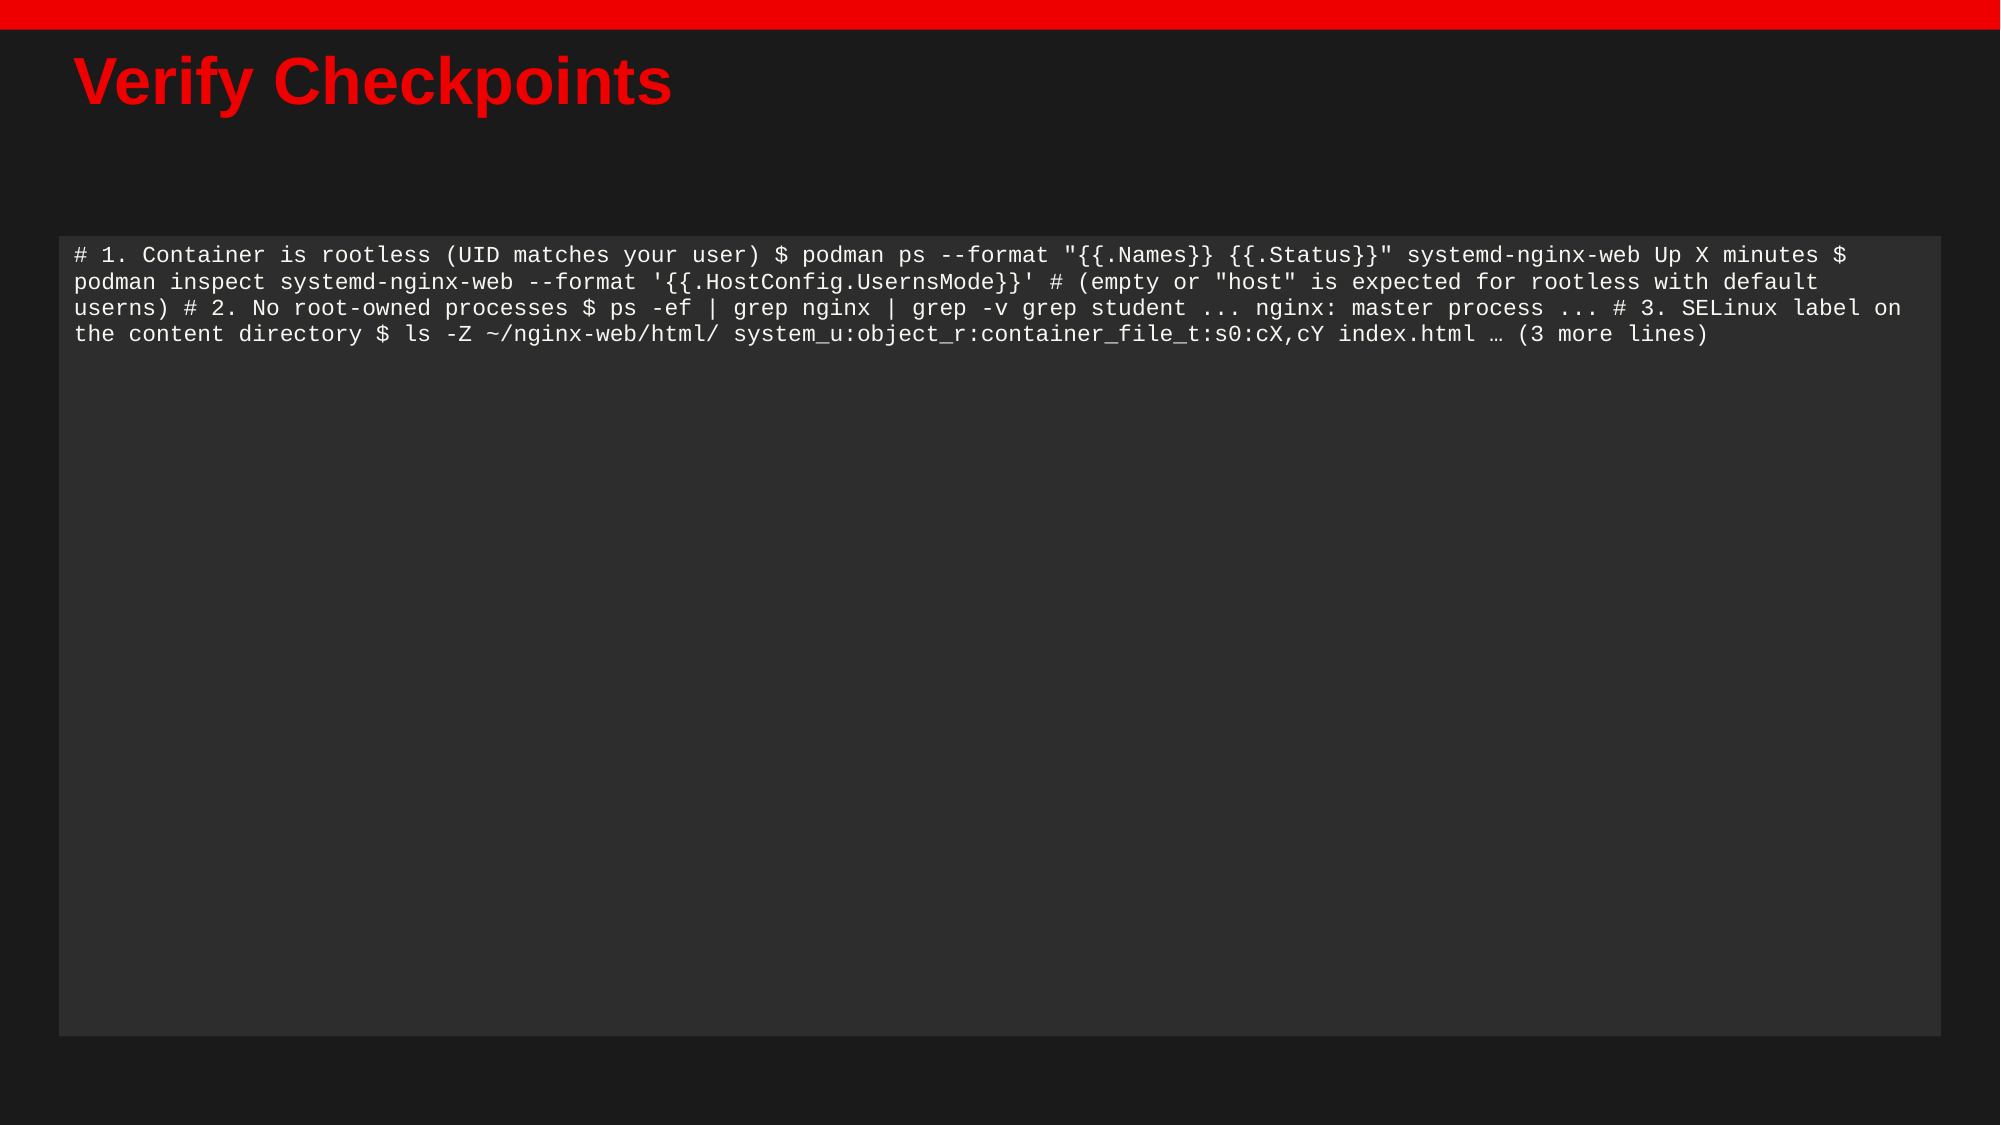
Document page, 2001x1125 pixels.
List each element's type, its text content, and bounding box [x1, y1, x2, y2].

text_box # 1. Container is rootless (UID matches your user) $ podman ps --format "{{.Names}} {{.Status}}" systemd-nginx-web Up X minutes $ podman inspect systemd-nginx-web --format '{{.HostConfig.UsernsMode}}' # (empty or "host" is expected for rootless with default userns) # 2. No root-owned processes $ ps -ef | grep nginx | grep -v grep student ... nginx: master process ... # 3. SELinux label on the content directory $ ls -Z ~/nginx-web/html/ system_u:object_r:container_file_t:s0:cX,cY index.html … (3 more lines) [59, 236, 1942, 1037]
text_box [0, 0, 2001, 30]
text_box Verify Checkpoints [59, 36, 1942, 208]
